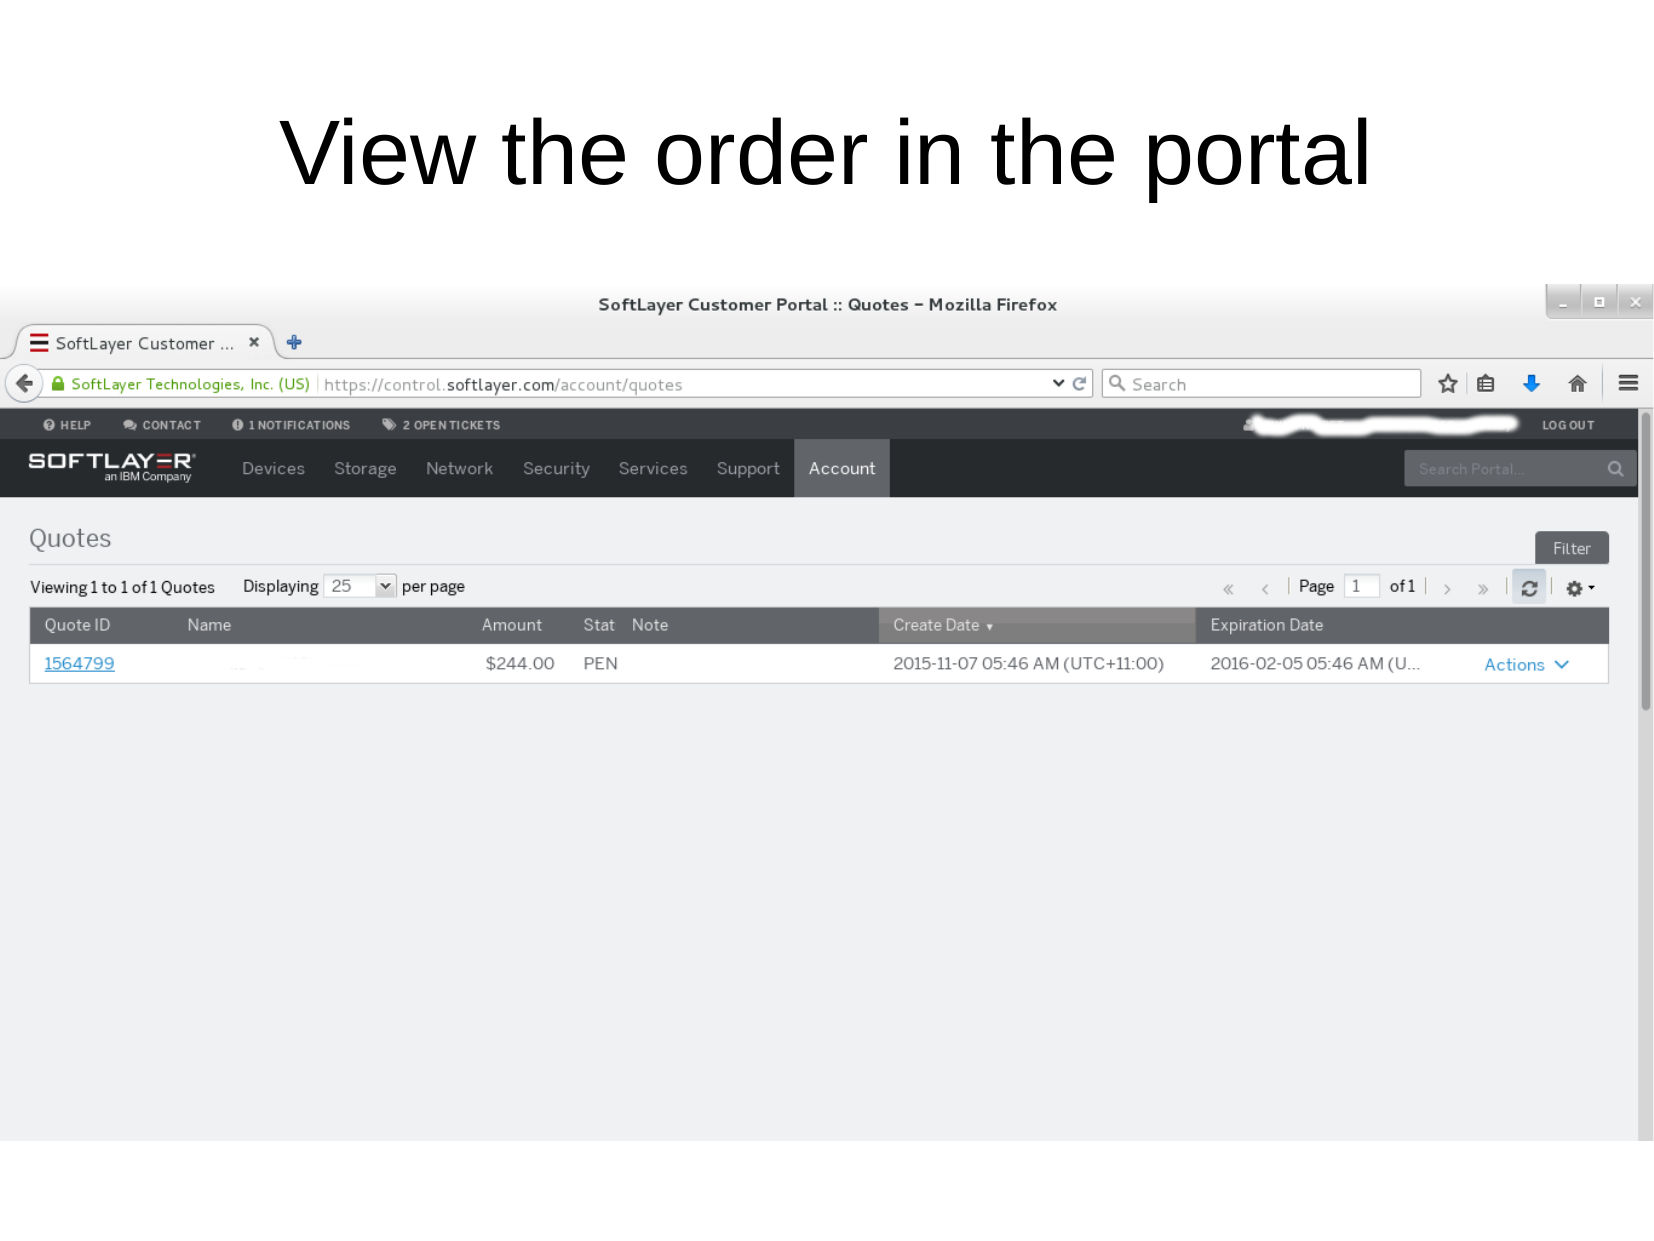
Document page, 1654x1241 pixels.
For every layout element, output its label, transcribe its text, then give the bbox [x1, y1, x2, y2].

picture [0, 284, 1654, 1141]
title View the order in the portal [82, 49, 1571, 257]
